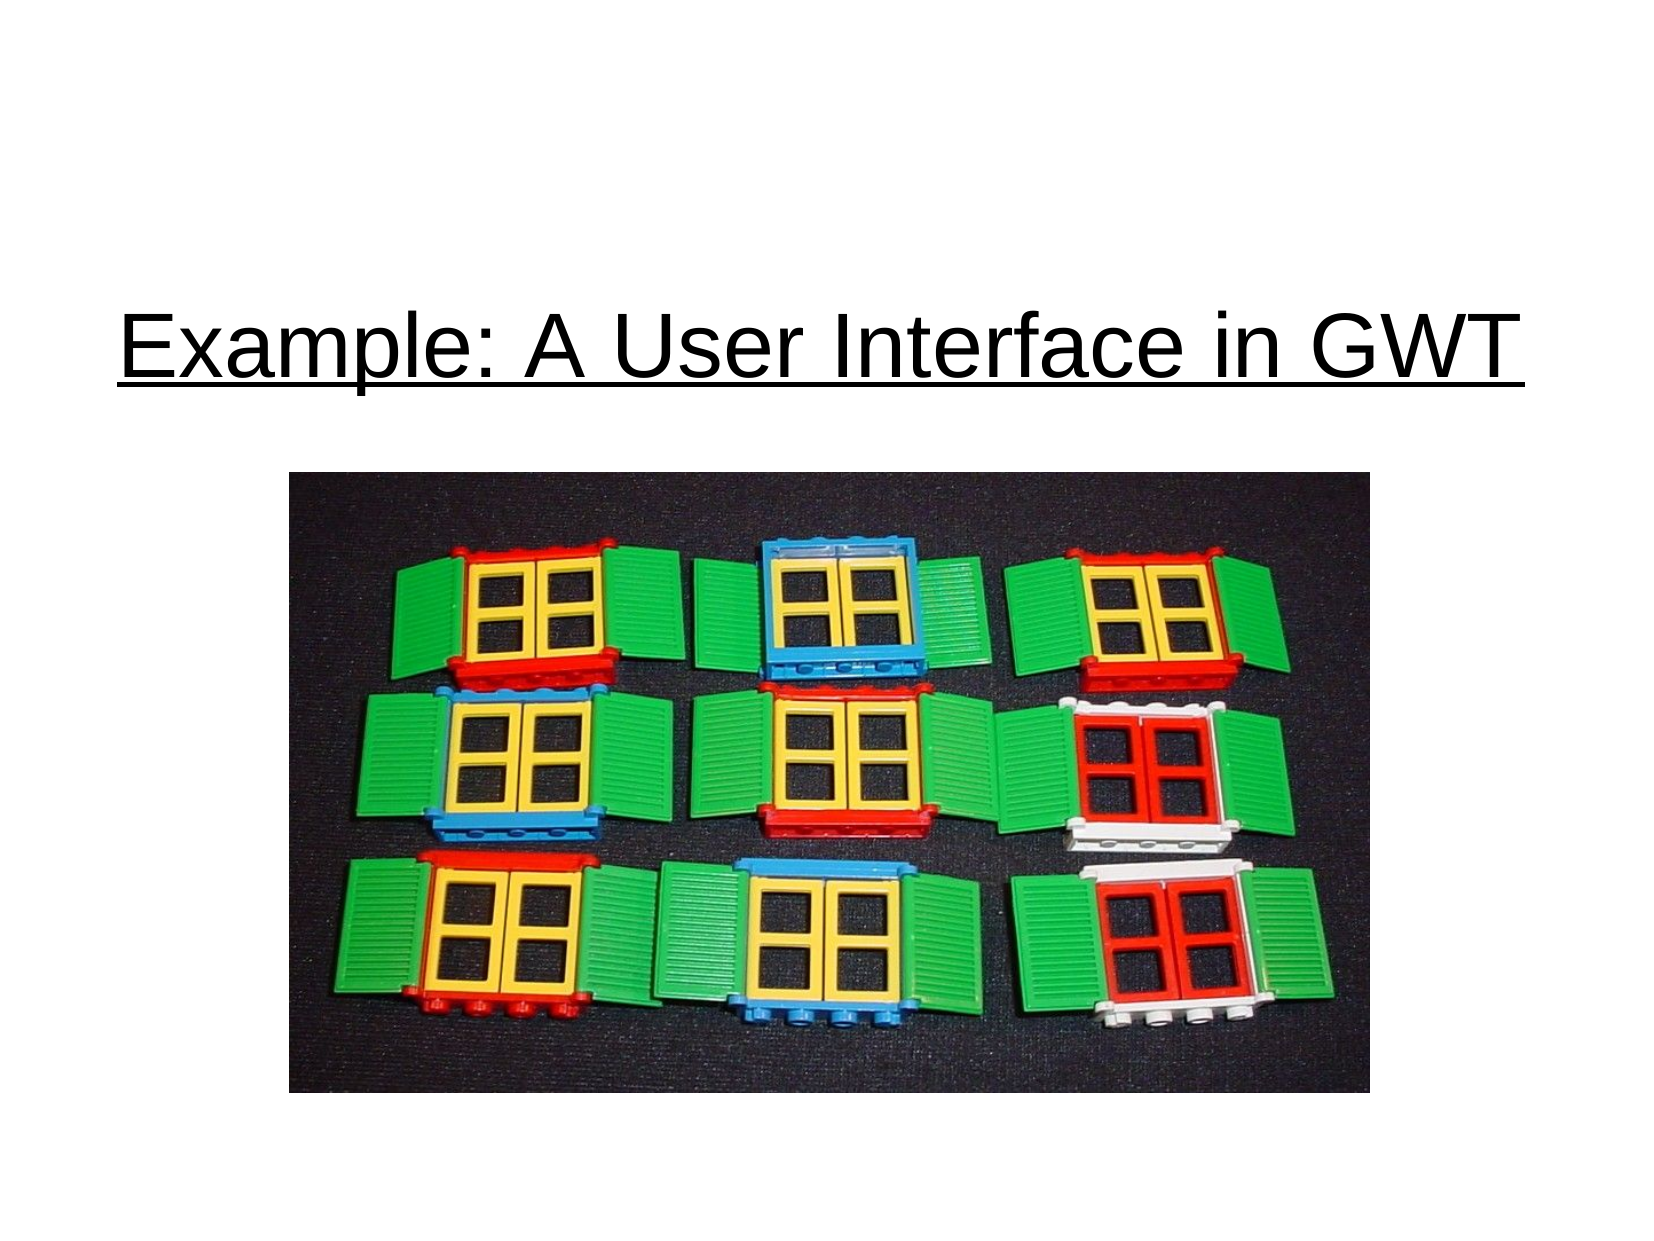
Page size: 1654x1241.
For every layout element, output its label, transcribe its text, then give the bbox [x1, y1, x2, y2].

title Example: A User Interface in GWT [76, 241, 1565, 449]
picture [289, 472, 1370, 1093]
